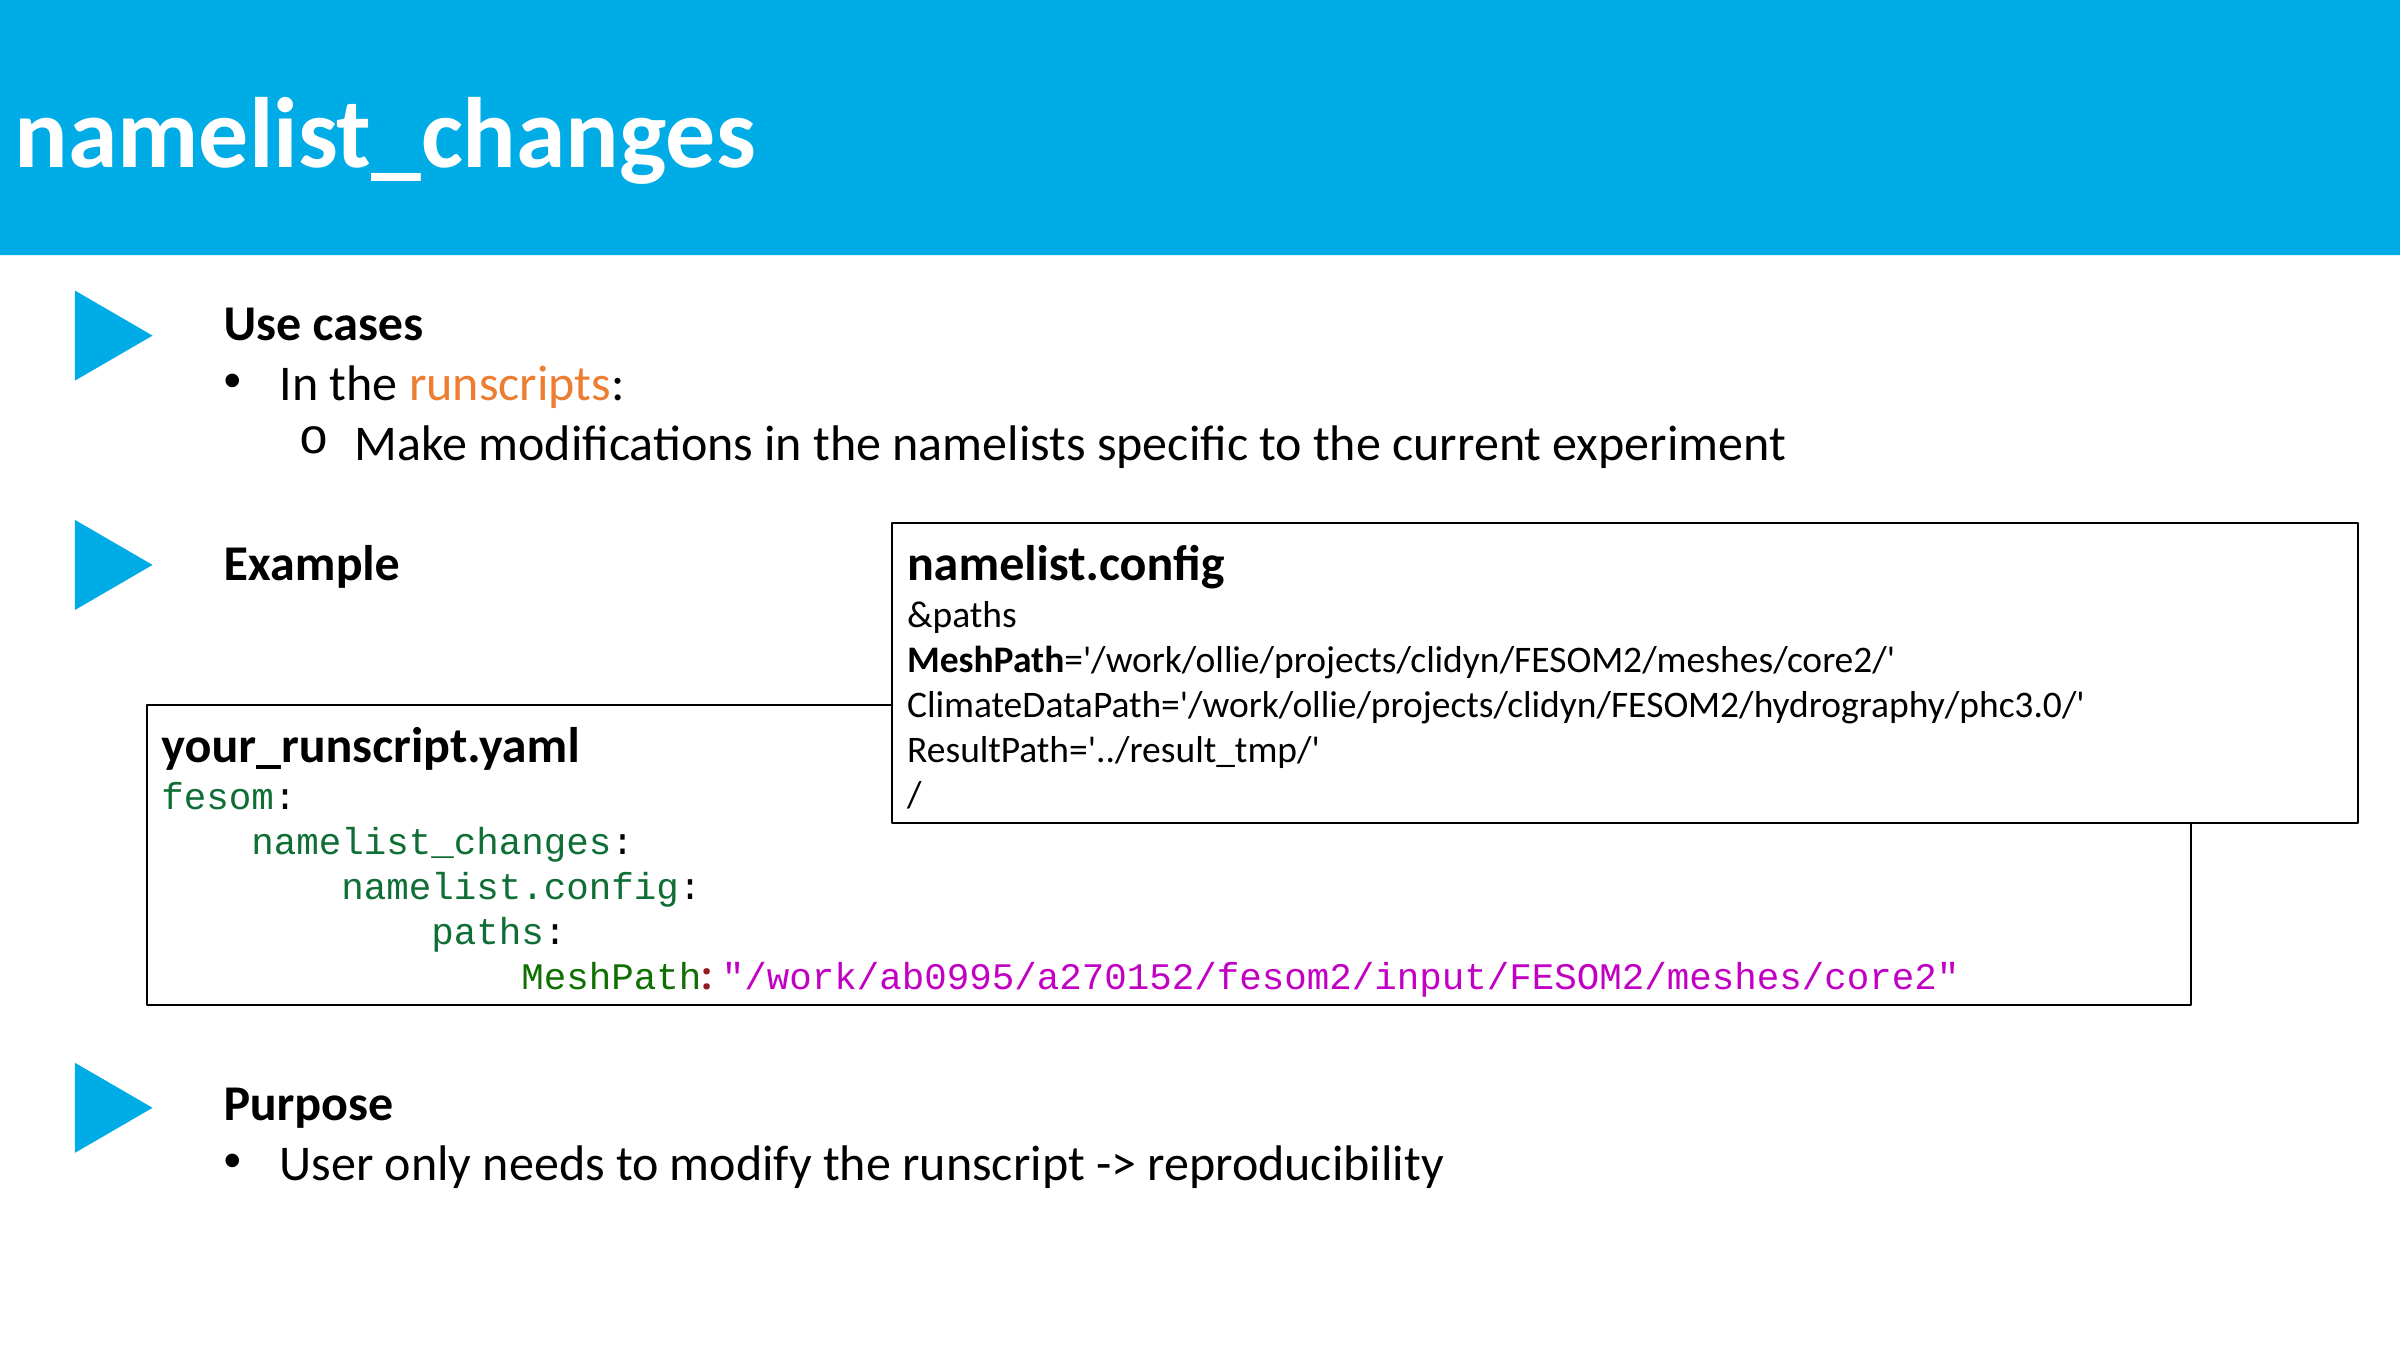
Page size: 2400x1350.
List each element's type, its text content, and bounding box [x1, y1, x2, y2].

text_box Use cases In the runscripts: Make modifications in the namelists specific to the current experiment Example Purpose User only needs to modify the runscript -> reproducibility [208, 283, 2191, 704]
text_box [74, 290, 153, 381]
text_box [74, 519, 153, 611]
text_box Use cases In the runscripts: Make modifications in the namelists specific to the current experiment Example Purpose User only needs to modify the runscript -> reproducibility [208, 1005, 2191, 1199]
text_box [74, 1062, 153, 1153]
text_box namelist.config &paths MeshPath='/work/ollie/projects/clidyn/FESOM2/meshes/core2/' ClimateDataPath='/work/ollie/projects/clidyn/FESOM2/hydrography/phc3.0/' ResultPath='../result_tmp/' / [892, 523, 2358, 823]
text_box namelist_changes [0, 0, 2400, 256]
text_box your_runscript.yaml fesom: namelist_changes: namelist.config: paths: MeshPath: "/work/ab0995/a270152/fesom2/input/FESOM2/meshes/core2" [146, 704, 2192, 1005]
